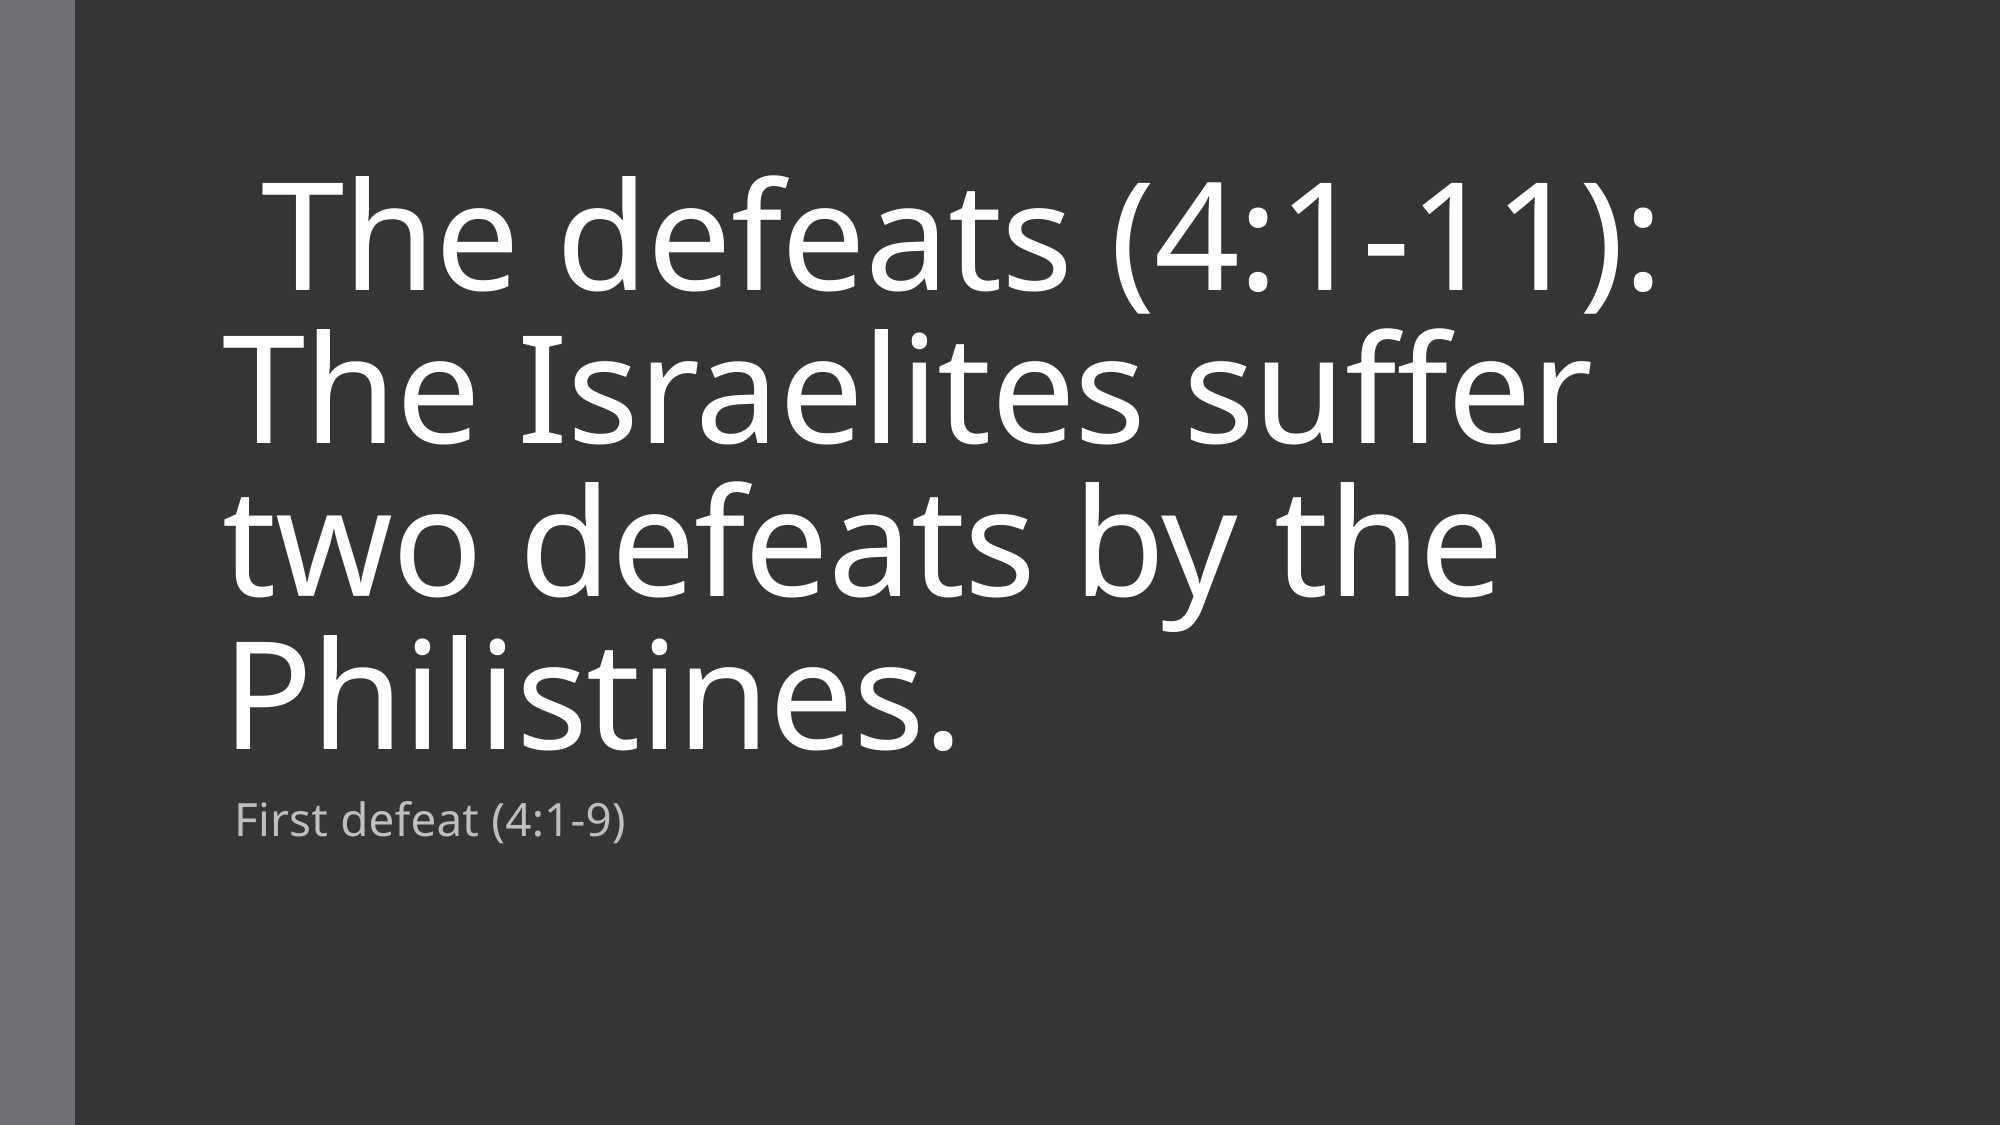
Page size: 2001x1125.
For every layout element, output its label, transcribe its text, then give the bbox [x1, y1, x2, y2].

title The defeats (4:1-11): The Israelites suffer two defeats by the Philistines. [206, 124, 1752, 787]
subtitle First defeat (4:1-9) [206, 787, 1752, 1066]
